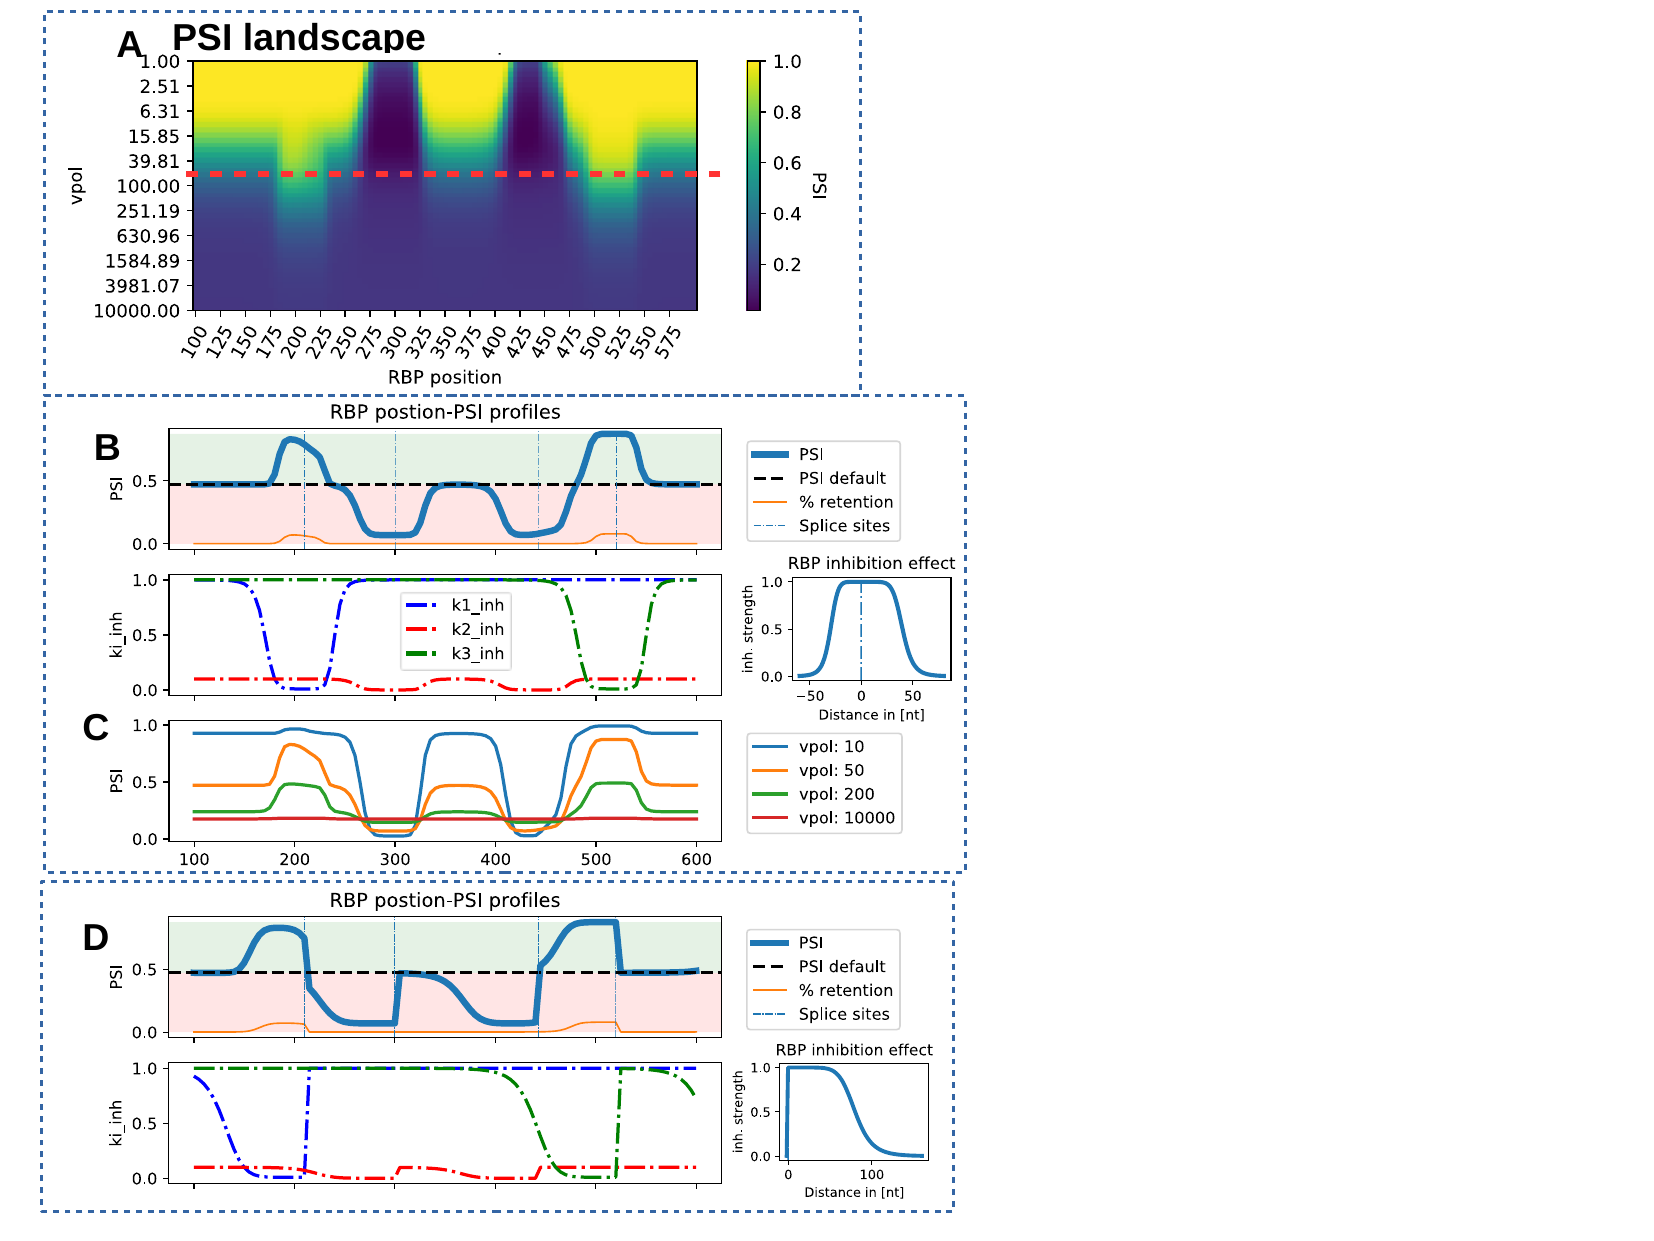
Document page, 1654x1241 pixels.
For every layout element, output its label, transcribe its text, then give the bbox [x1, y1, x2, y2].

text_box [462, 598, 471, 611]
text_box [485, 601, 493, 611]
text_box C [67, 698, 115, 756]
text_box [453, 646, 471, 660]
text_box PSI landscape [157, 8, 665, 53]
text_box D [67, 908, 115, 966]
text_box [495, 646, 504, 660]
text_box A [101, 16, 149, 73]
text_box [453, 598, 462, 611]
text_box B [79, 419, 126, 476]
text_box [485, 650, 493, 660]
title Figure 4 [71, 0, 1561, 16]
text_box [495, 622, 504, 635]
picture [63, 53, 1025, 1201]
text_box [495, 598, 504, 611]
text_box [485, 625, 493, 635]
text_box [453, 622, 470, 635]
